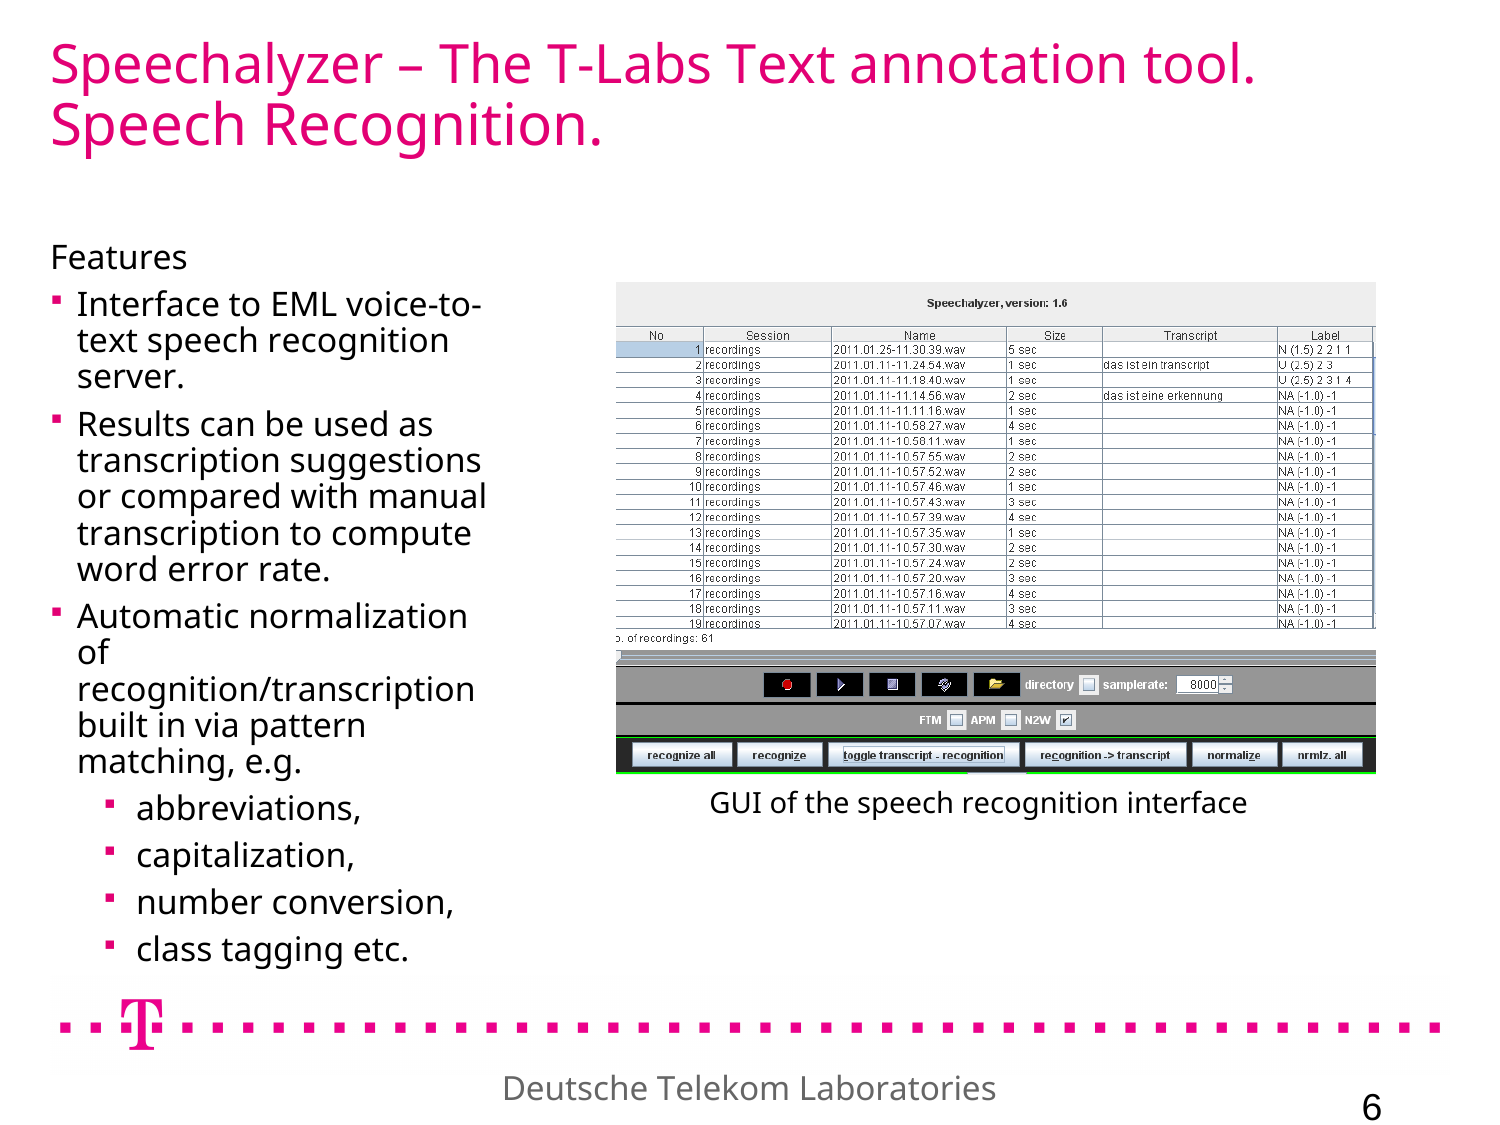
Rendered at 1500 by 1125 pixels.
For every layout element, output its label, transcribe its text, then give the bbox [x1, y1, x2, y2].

picture [616, 282, 1376, 778]
picture [50, 975, 1450, 1075]
text_box Features Interface to EML voice-to-text speech recognition server. Results can be used as transcription suggestions or compared with manual transcription to compute word error rate. Automatic normalization of recognition/transcription built in via pattern matching, e.g. abbreviations, capitalization, number conversion, class tagging etc. [50, 240, 507, 974]
title Speechalyzer – The T-Labs Text annotation tool. Speech Recognition. [50, 36, 1450, 228]
text_box GUI of the speech recognition interface [709, 787, 1321, 820]
